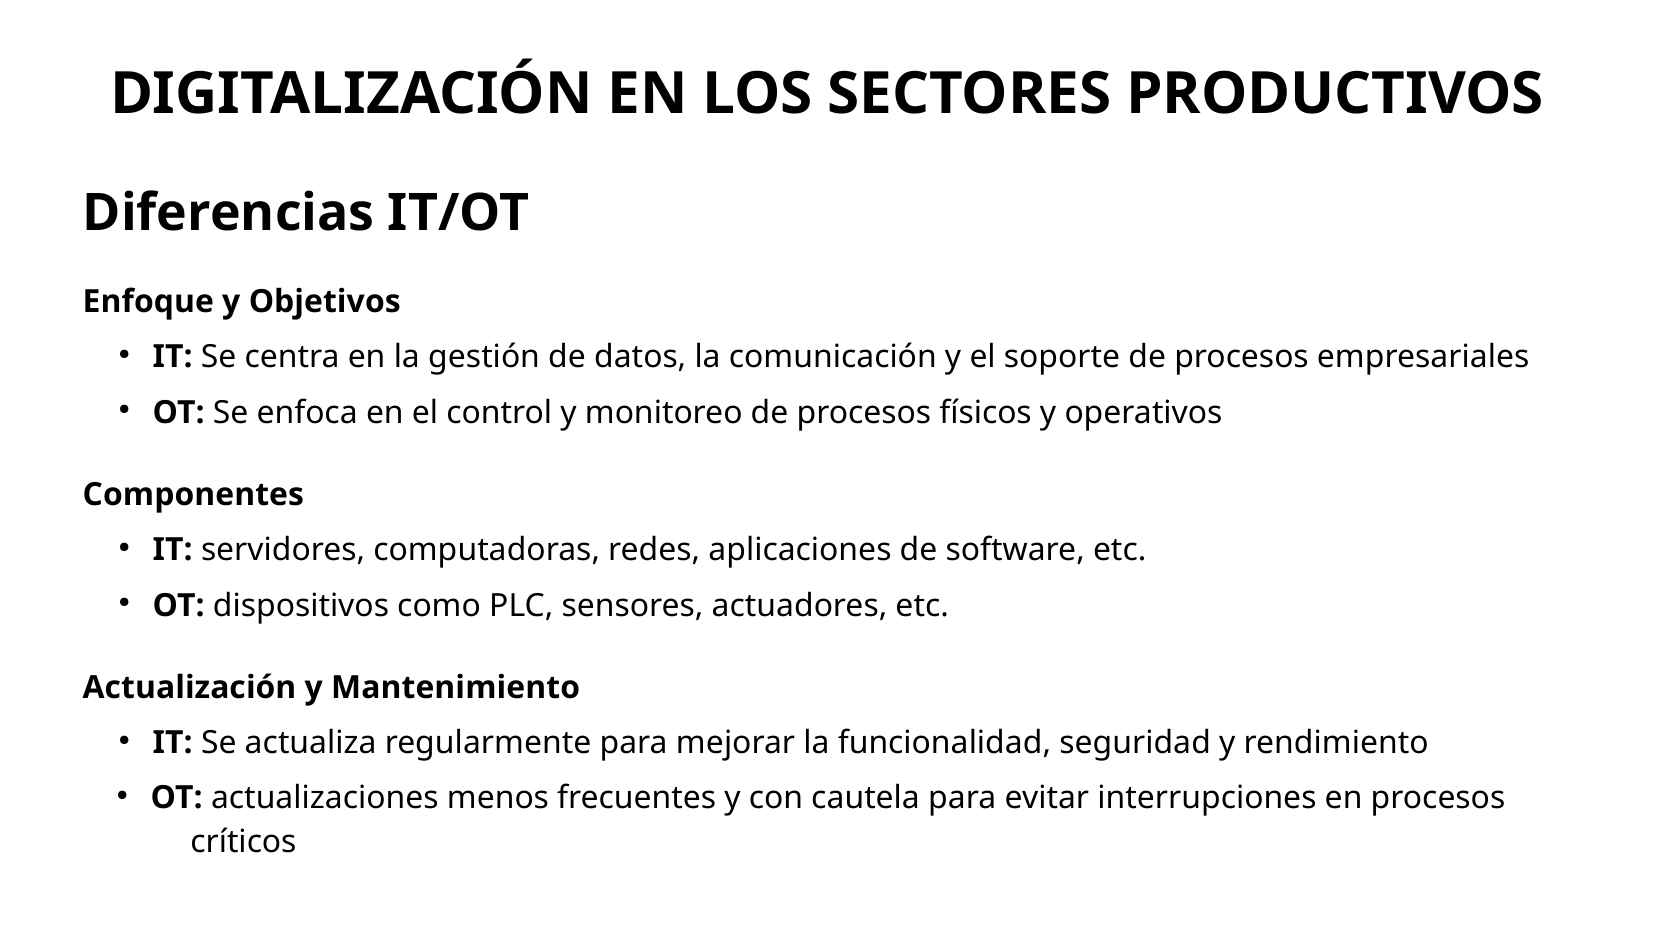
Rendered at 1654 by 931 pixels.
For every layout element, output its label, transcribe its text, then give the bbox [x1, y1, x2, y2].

list Diferencias IT/OT Enfoque y Objetivos IT: Se centra en la gestión de datos, la comunicación y el soporte de procesos empresariales OT: Se enfoca en el control y monitoreo de procesos físicos y operativos Componentes IT: servidores, computadoras, redes, aplicaciones de software, etc. OT: dispositivos como PLC, sensores, actuadores, etc. Actualización y Mantenimiento IT: Se actualiza regularmente para mejorar la funcionalidad, seguridad y rendimiento OT: actualizaciones menos frecuentes y con cautela para evitar interrupciones en procesos críticos [82, 174, 1571, 869]
title DIGITALIZACIÓN EN LOS SECTORES PRODUCTIVOS [82, 13, 1571, 169]
